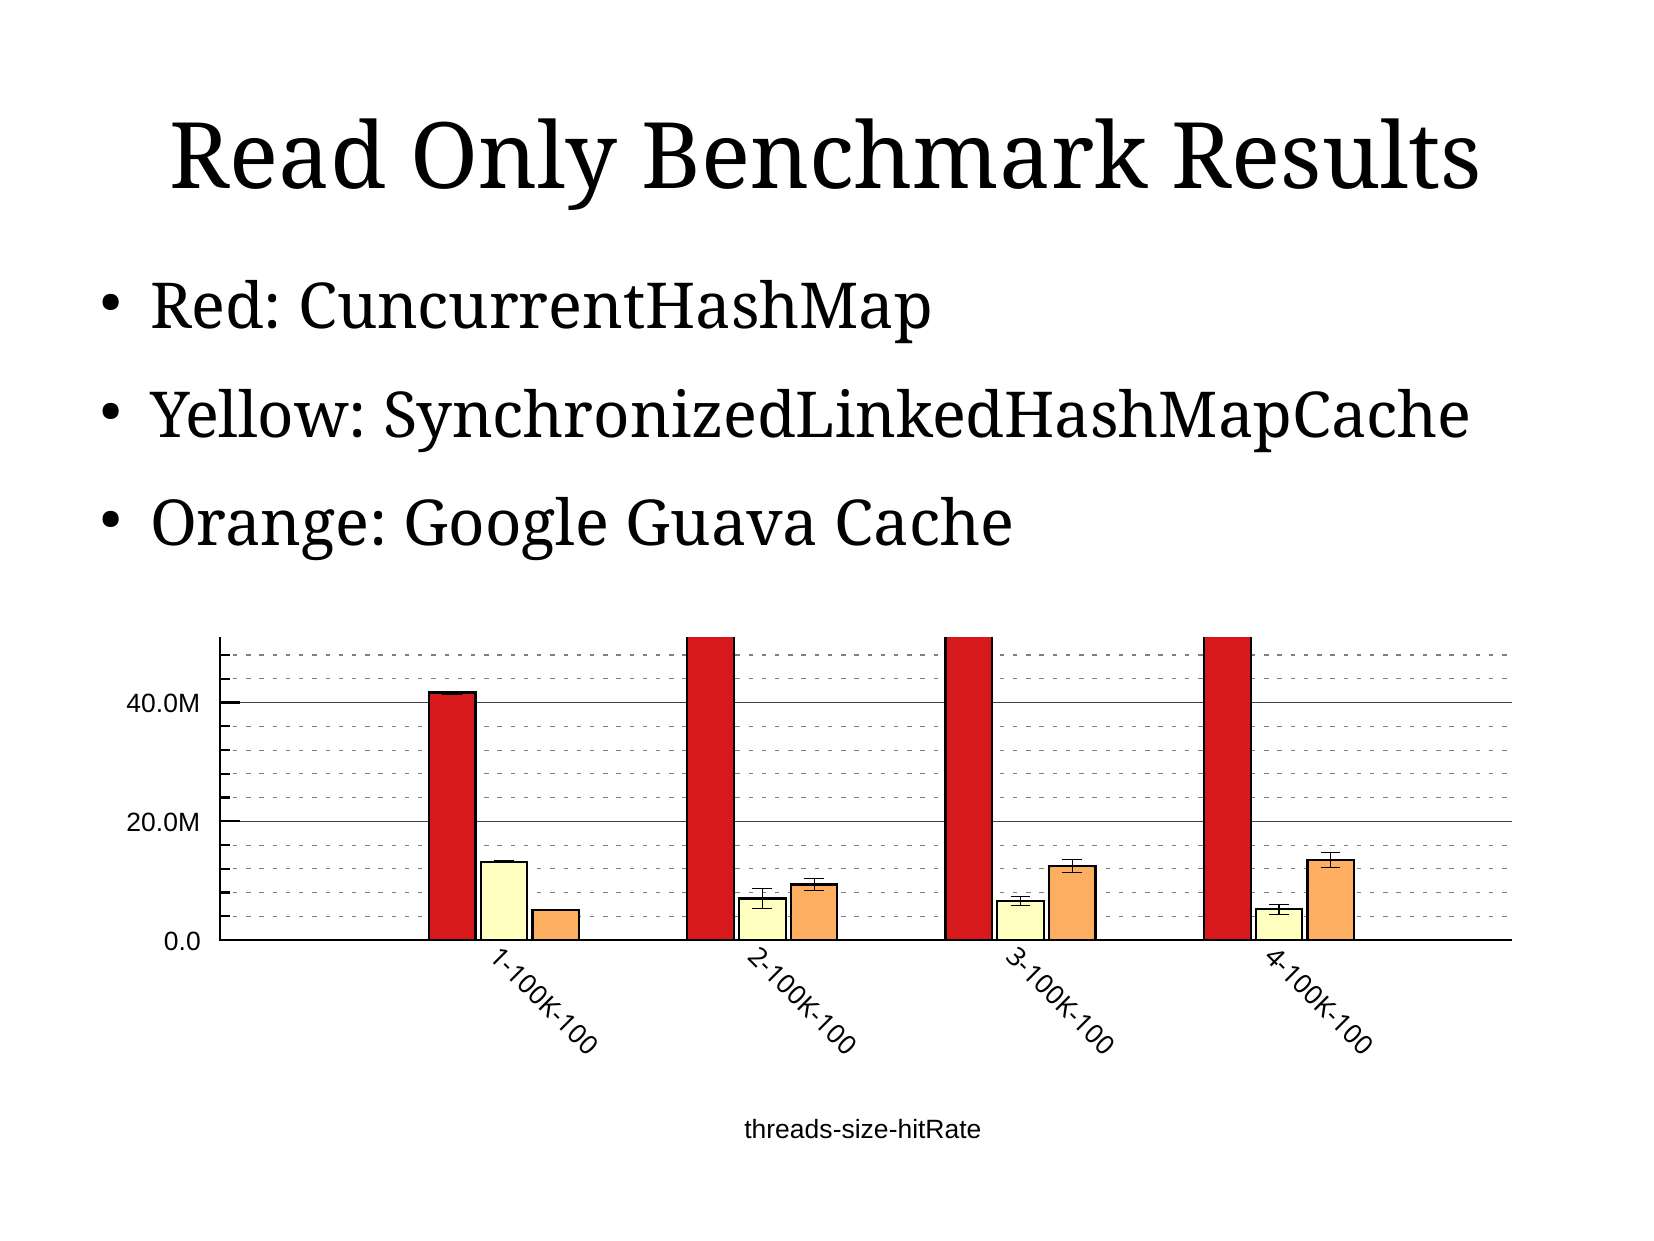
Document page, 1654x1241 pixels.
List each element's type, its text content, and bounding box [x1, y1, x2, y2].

picture [23, 637, 1571, 1158]
title Read Only Benchmark Results [82, 49, 1571, 257]
list Red: CuncurrentHashMap Yellow: SynchronizedLinkedHashMapCache Orange: Google Guava Cache [82, 261, 1571, 567]
